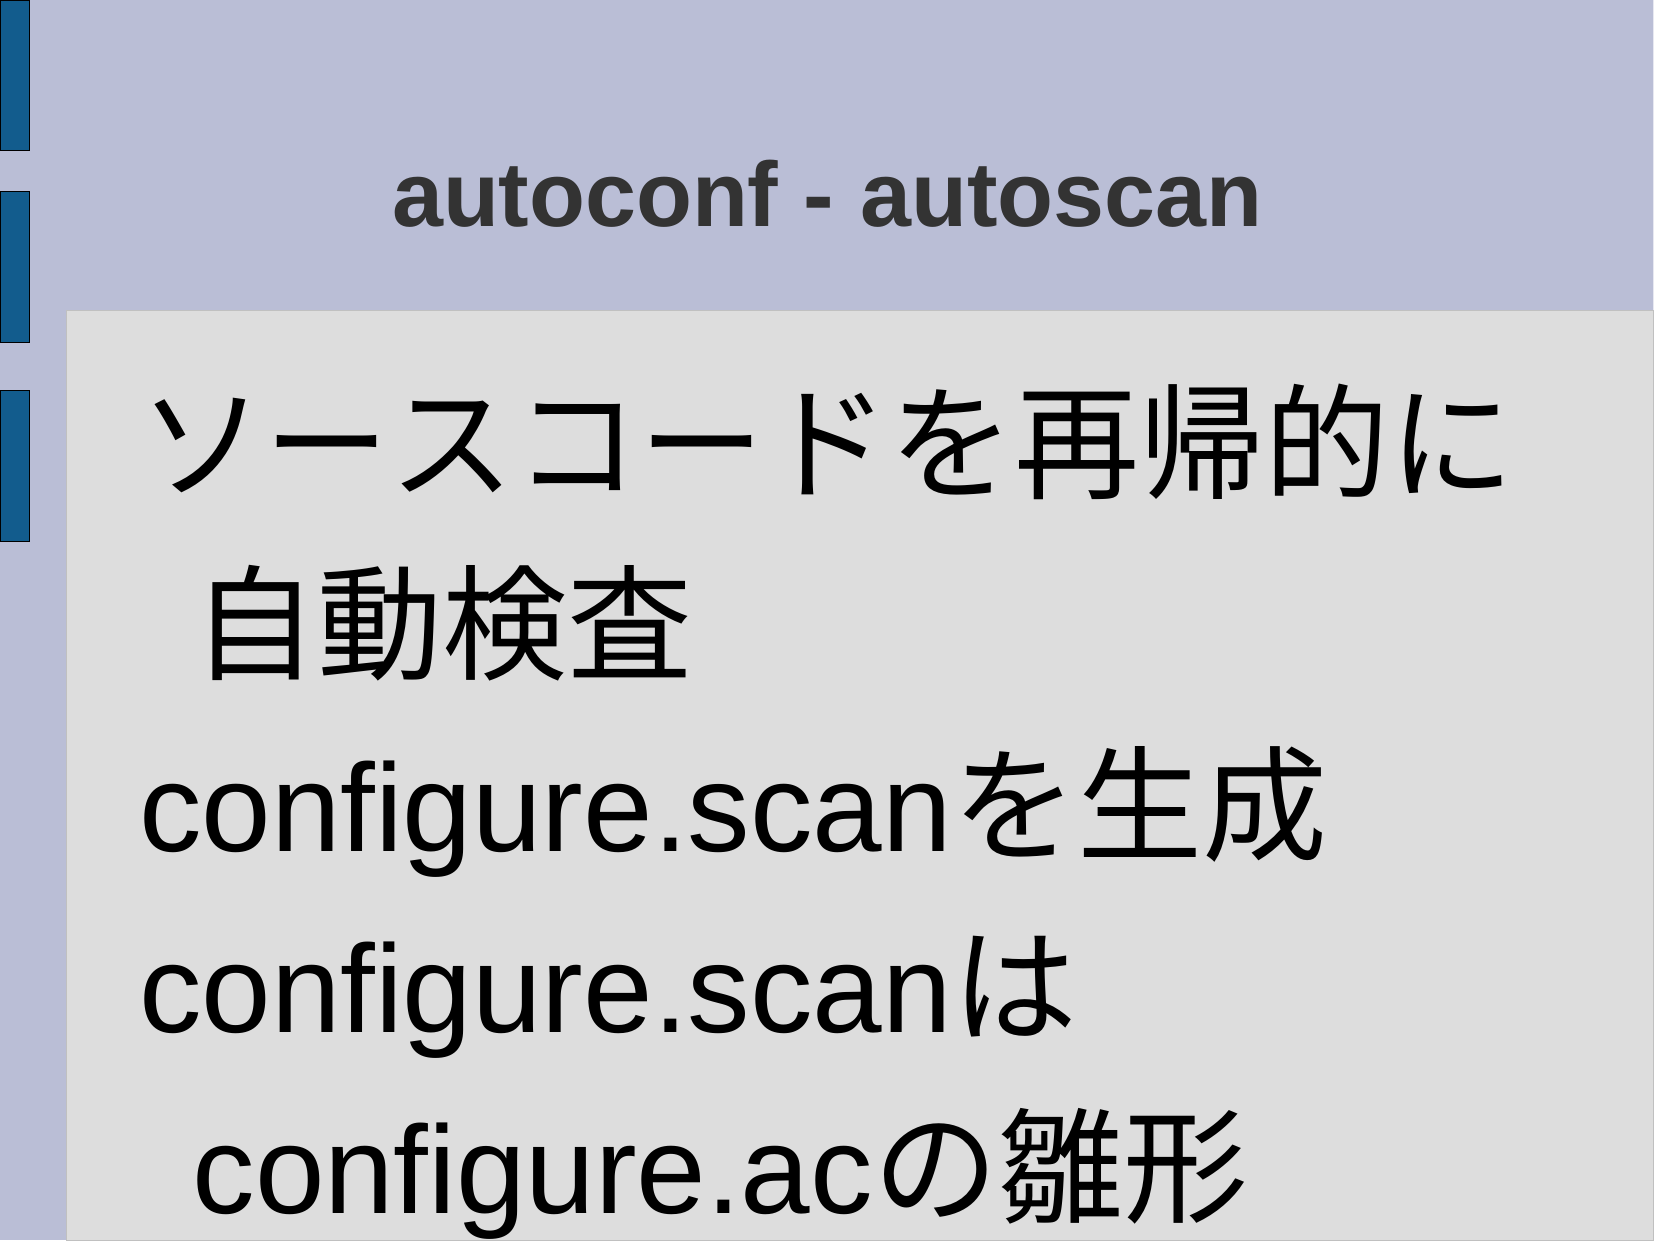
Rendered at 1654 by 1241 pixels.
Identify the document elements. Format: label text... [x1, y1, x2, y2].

list ソースコードを再帰的に自動検査 configure.scanを生成 configure.scanはconfigure.acの雛形 [121, 344, 1534, 1127]
title autoconf - autoscan [121, 91, 1534, 299]
